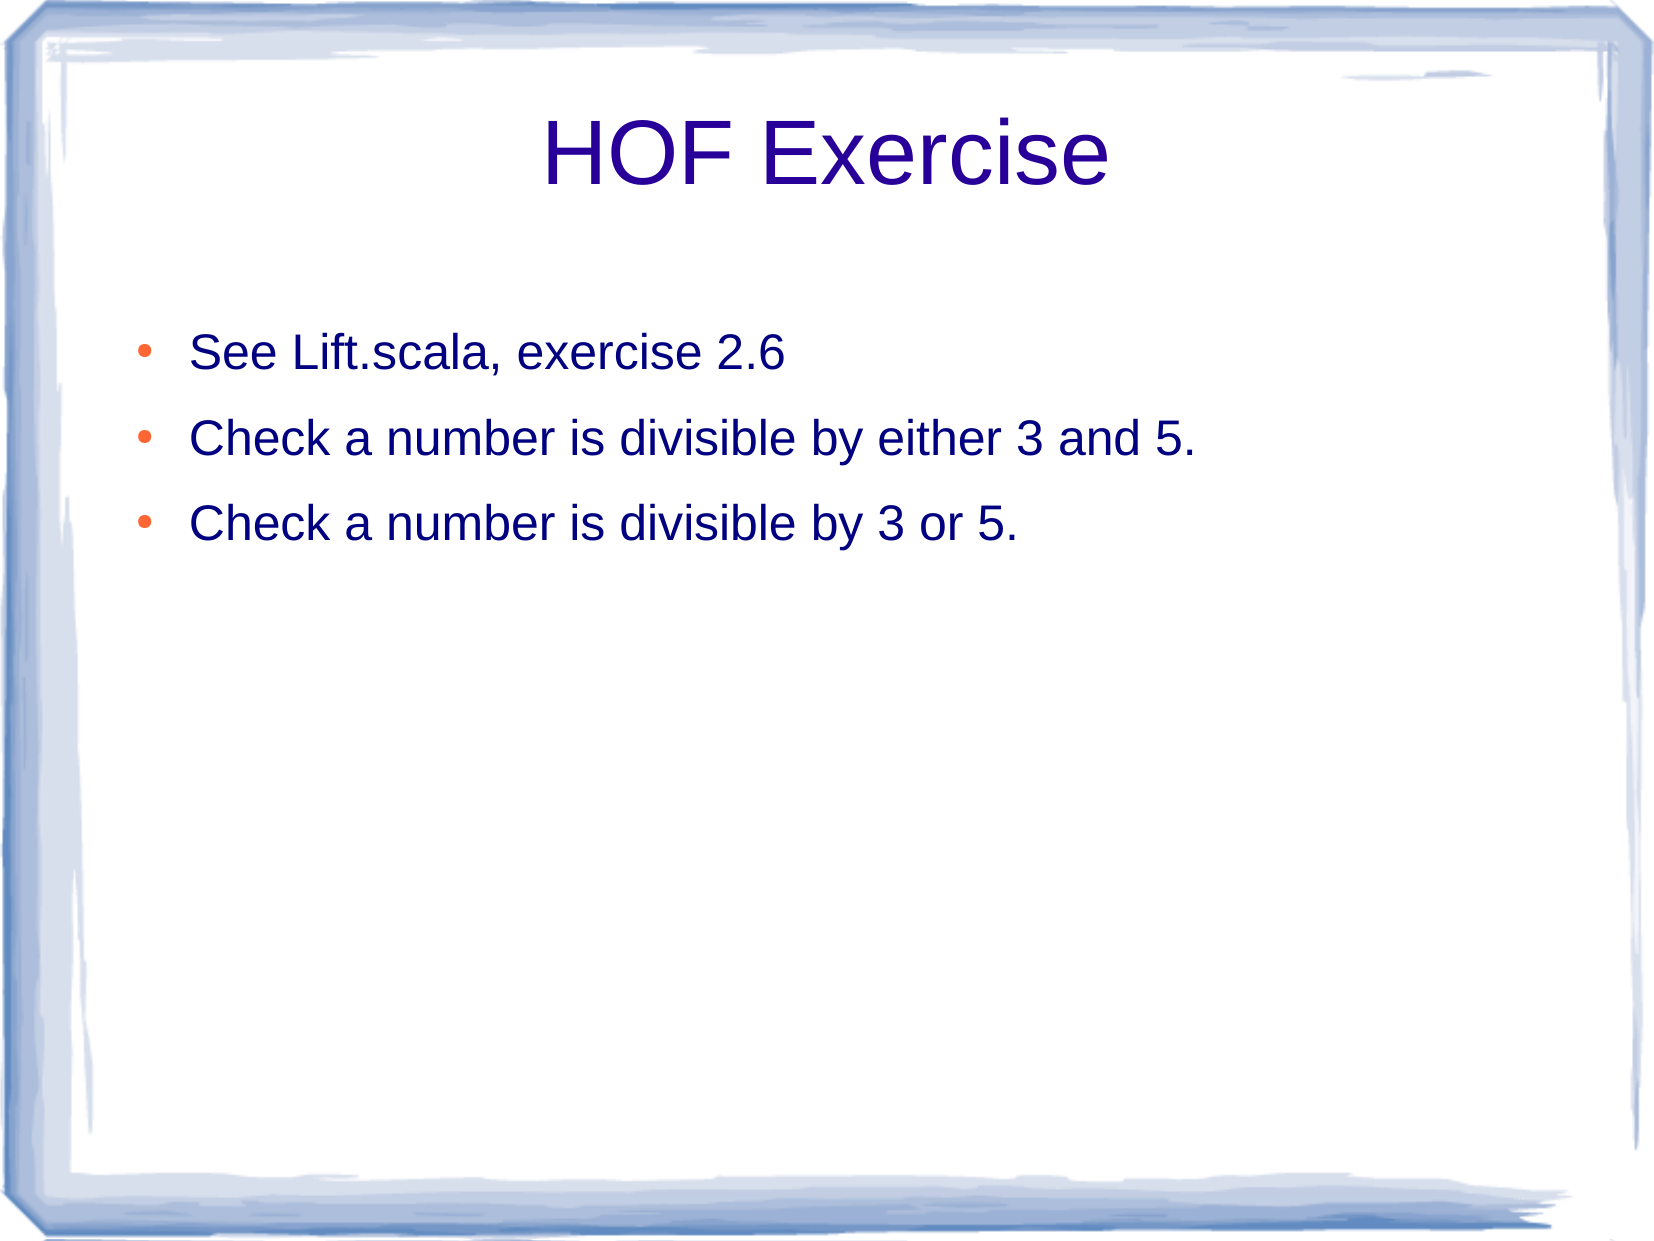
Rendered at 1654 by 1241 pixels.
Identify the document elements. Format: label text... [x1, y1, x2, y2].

picture [0, 0, 1654, 1241]
list See Lift.scala, exercise 2.6 Check a number is divisible by either 3 and 5. Check a number is divisible by 3 or 5. [118, 324, 1571, 1030]
title HOF Exercise [82, 49, 1571, 257]
